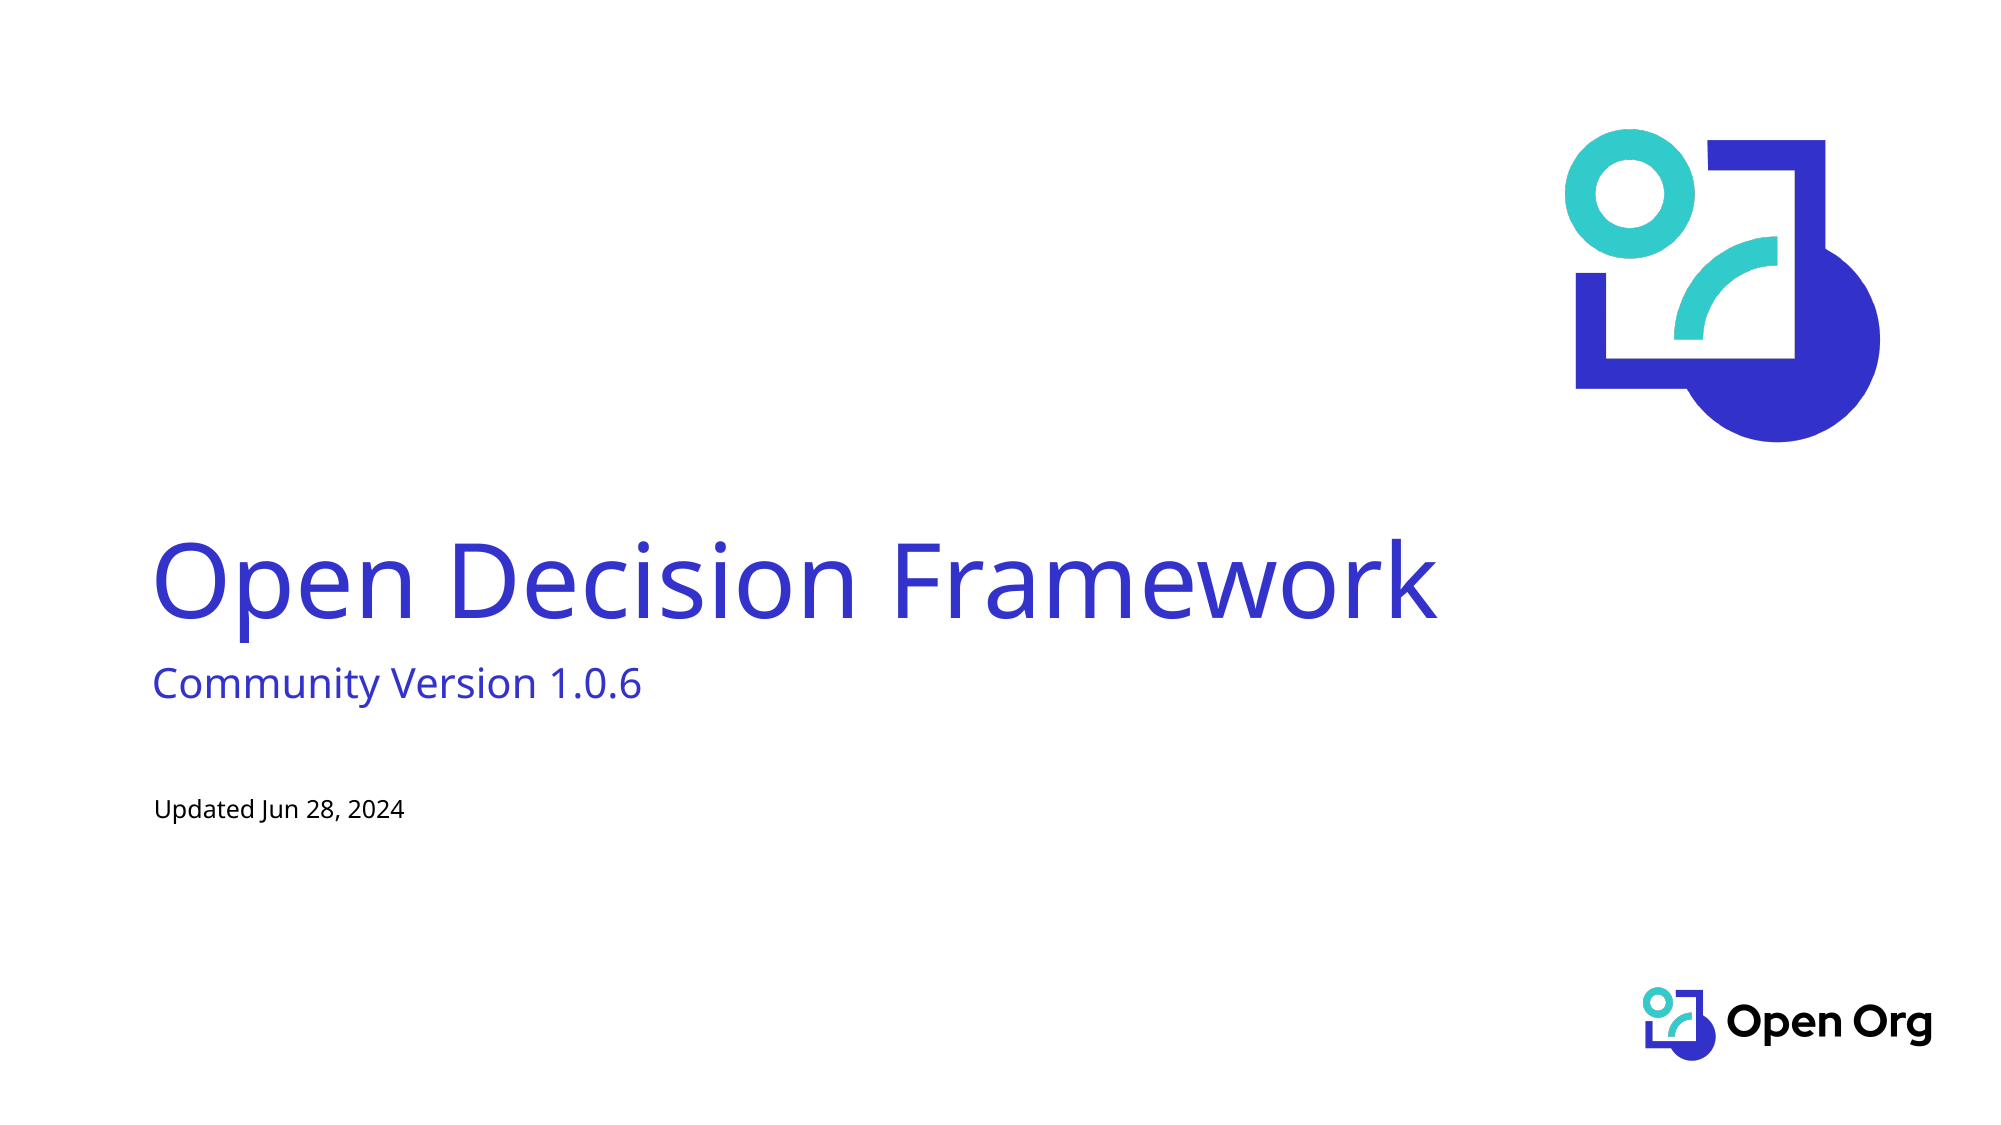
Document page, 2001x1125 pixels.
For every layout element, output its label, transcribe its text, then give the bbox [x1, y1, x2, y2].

subtitle Community Version 1.0.6 [151, 651, 1511, 712]
picture [1642, 986, 1932, 1062]
picture [1562, 126, 1883, 445]
list Updated Jun 28, 2024 [153, 786, 616, 924]
title Open Decision Framework [150, 514, 1513, 652]
